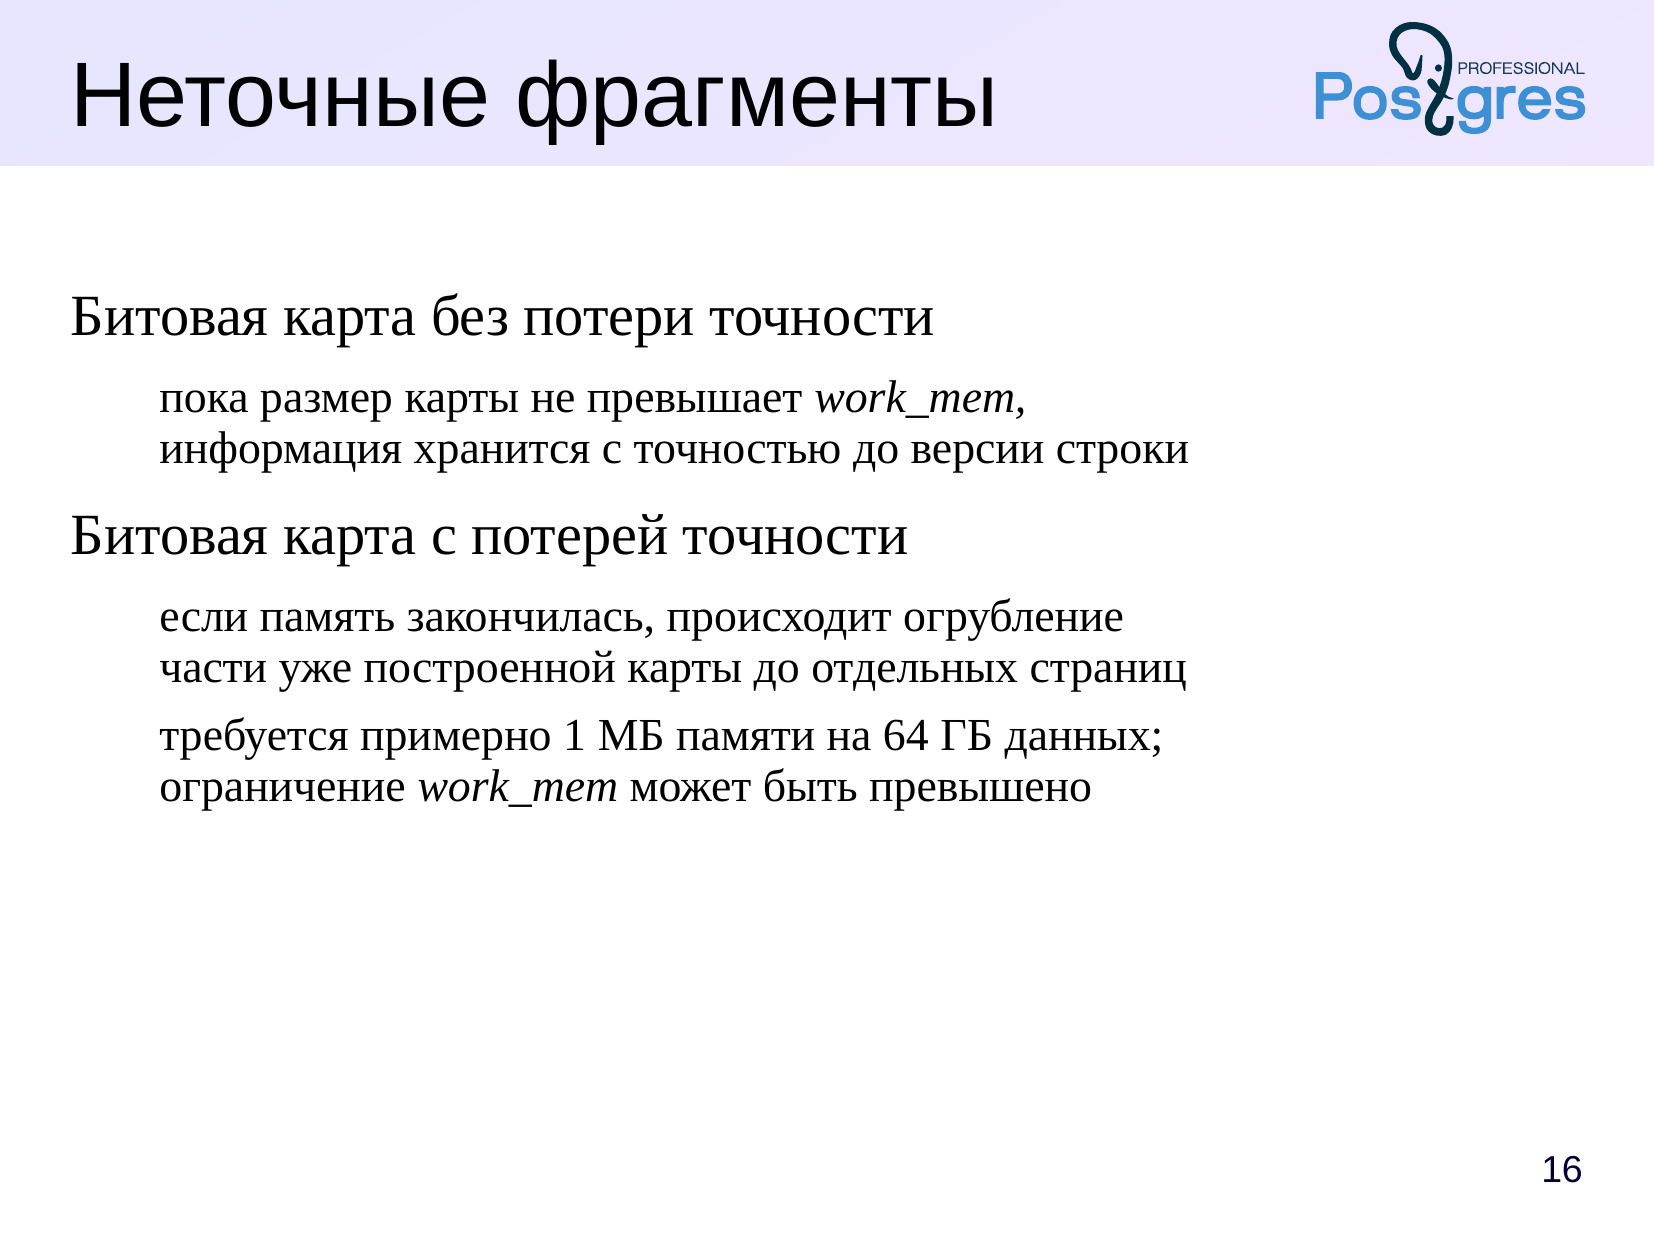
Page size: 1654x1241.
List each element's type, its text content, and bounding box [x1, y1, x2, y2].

list Битовая карта без потери точности пока размер карты не превышает work_mem, информация хранится с точностью до версии строки Битовая карта с потерей точности если память закончилась, происходит огрубление части уже построенной карты до отдельных страниц требуется примерно 1 МБ памяти на 64 ГБ данных; ограничение work_mem может быть превышено [70, 283, 1583, 1141]
title Неточные фрагменты [70, 43, 1241, 147]
